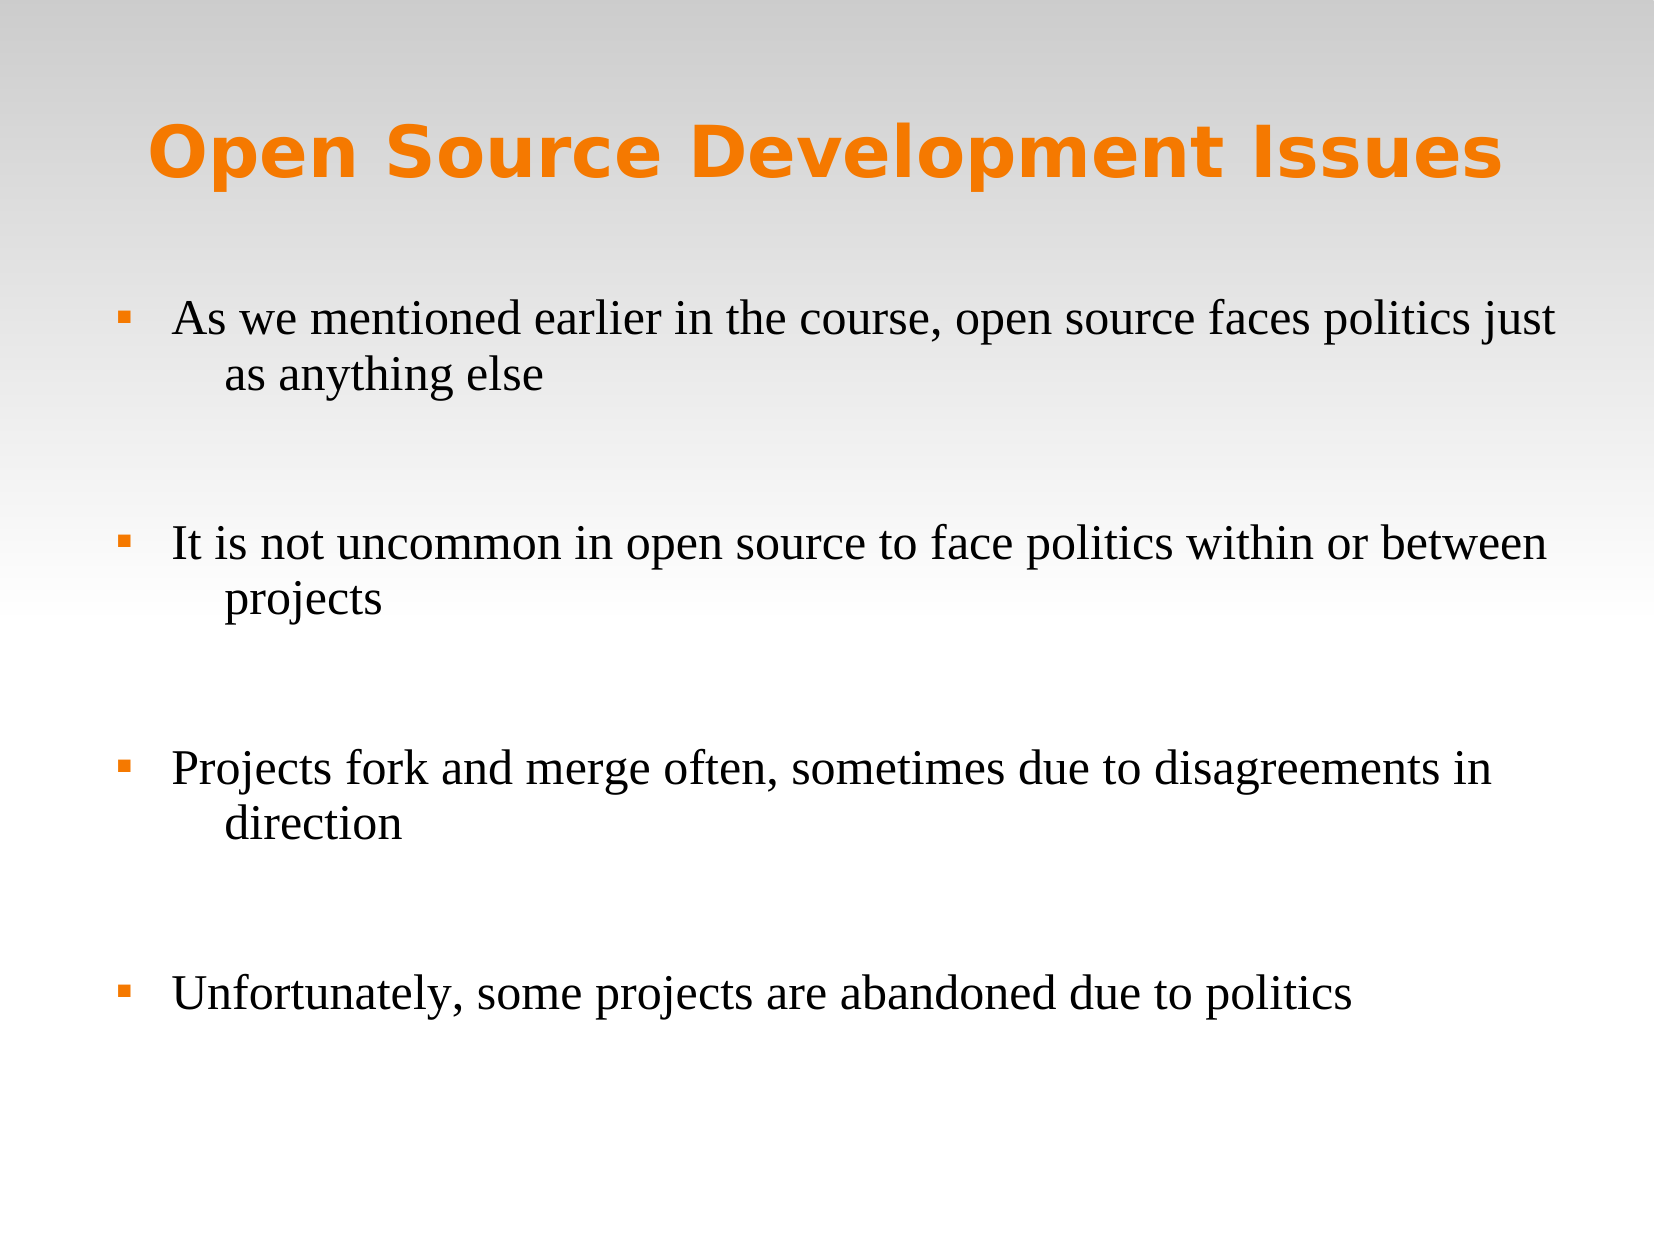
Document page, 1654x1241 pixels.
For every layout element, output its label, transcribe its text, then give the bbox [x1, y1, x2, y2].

list As we mentioned earlier in the course, open source faces politics just as anything else It is not uncommon in open source to face politics within or between projects Projects fork and merge often, sometimes due to disagreements in direction Unfortunately, some projects are abandoned due to politics [82, 290, 1571, 1109]
title Open Source Development Issues [82, 49, 1571, 257]
